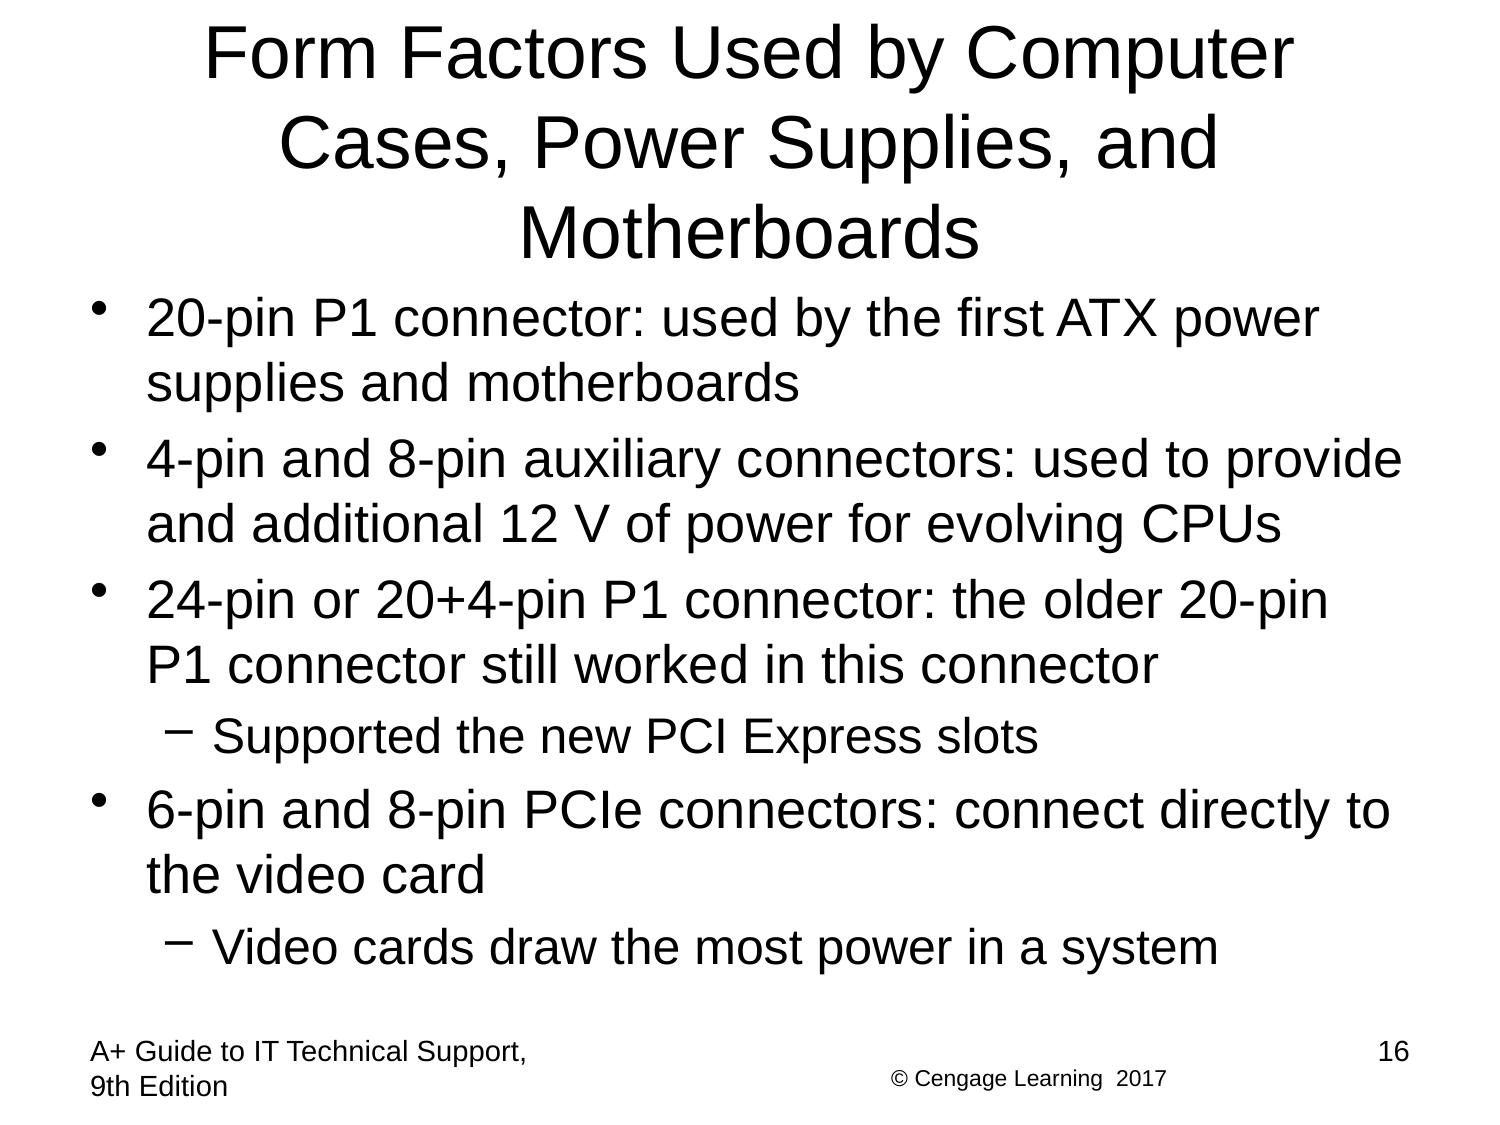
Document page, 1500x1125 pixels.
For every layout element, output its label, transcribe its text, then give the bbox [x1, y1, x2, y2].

list 20-pin P1 connector: used by the first ATX power supplies and motherboards 4-pin and 8-pin auxiliary connectors: used to provide and additional 12 V of power for evolving CPUs 24-pin or 20+4-pin P1 connector: the older 20-pin P1 connector still worked in this connector Supported the new PCI Express slots 6-pin and 8-pin PCIe connectors: connect directly to the video card Video cards draw the most power in a system [75, 275, 1425, 1005]
slide_number <number> [1312, 1024, 1425, 1103]
footer A+ Guide to IT Technical Support, 9th Edition [75, 1024, 588, 1103]
title Form Factors Used by Computer Cases, Power Supplies, and Motherboards [75, 45, 1425, 233]
